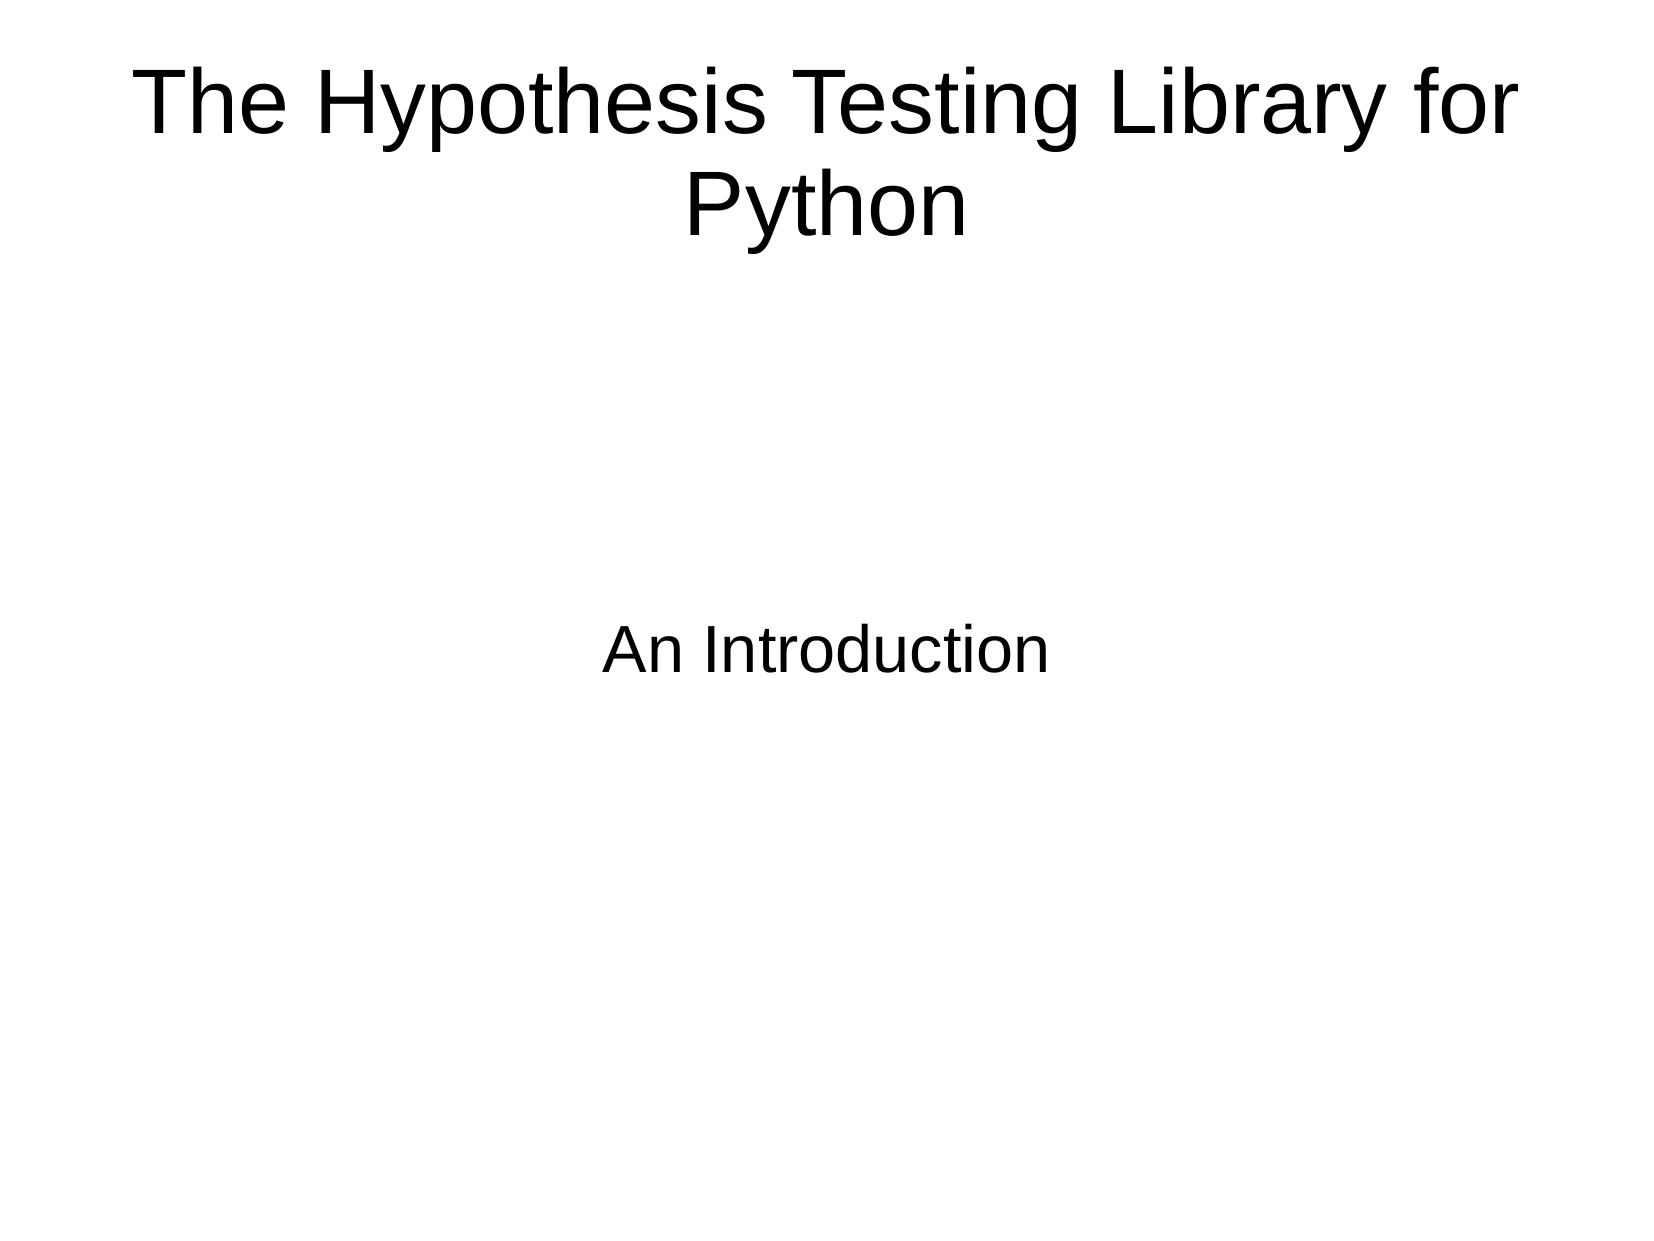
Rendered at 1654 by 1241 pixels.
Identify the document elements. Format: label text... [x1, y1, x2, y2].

subtitle An Introduction [82, 290, 1571, 1010]
title The Hypothesis Testing Library for Python [82, 49, 1571, 257]
